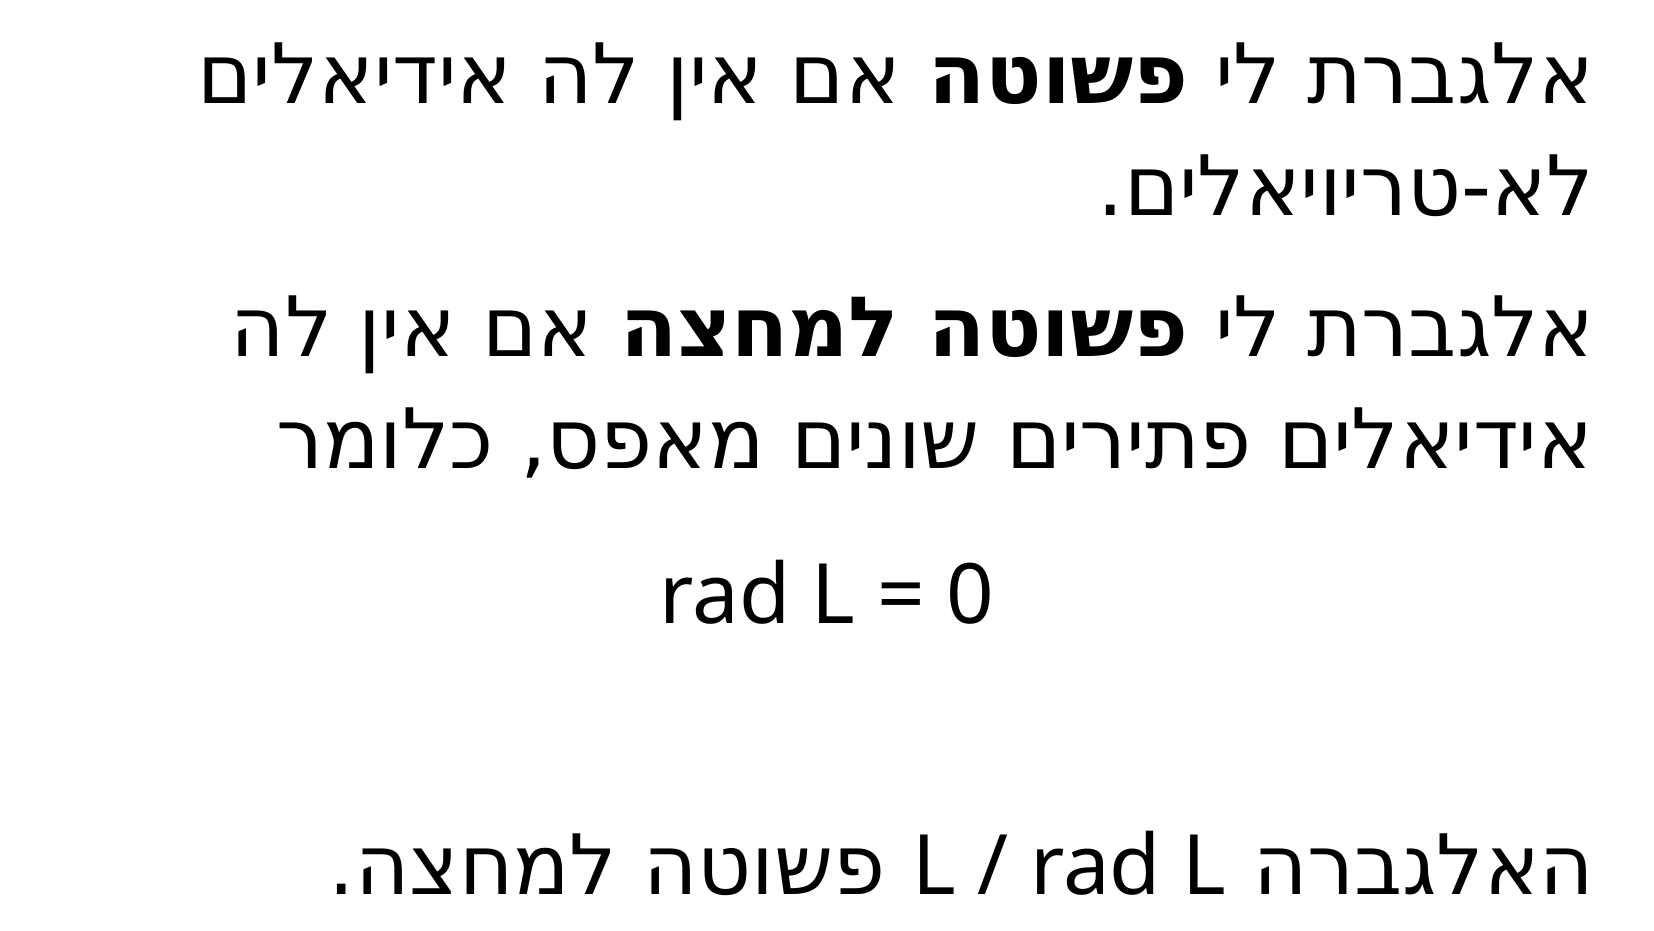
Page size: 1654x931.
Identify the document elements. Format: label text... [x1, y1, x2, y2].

subtitle אלגברת לי פשוטה אם אין לה אידיאלים לא-טריויאלים. אלגברת לי פשוטה למחצה אם אין לה אידיאלים פתירים שונים מאפס, כלומר rad L = 0 האלגברה L / rad L פשוטה למחצה. [59, 45, 1595, 886]
